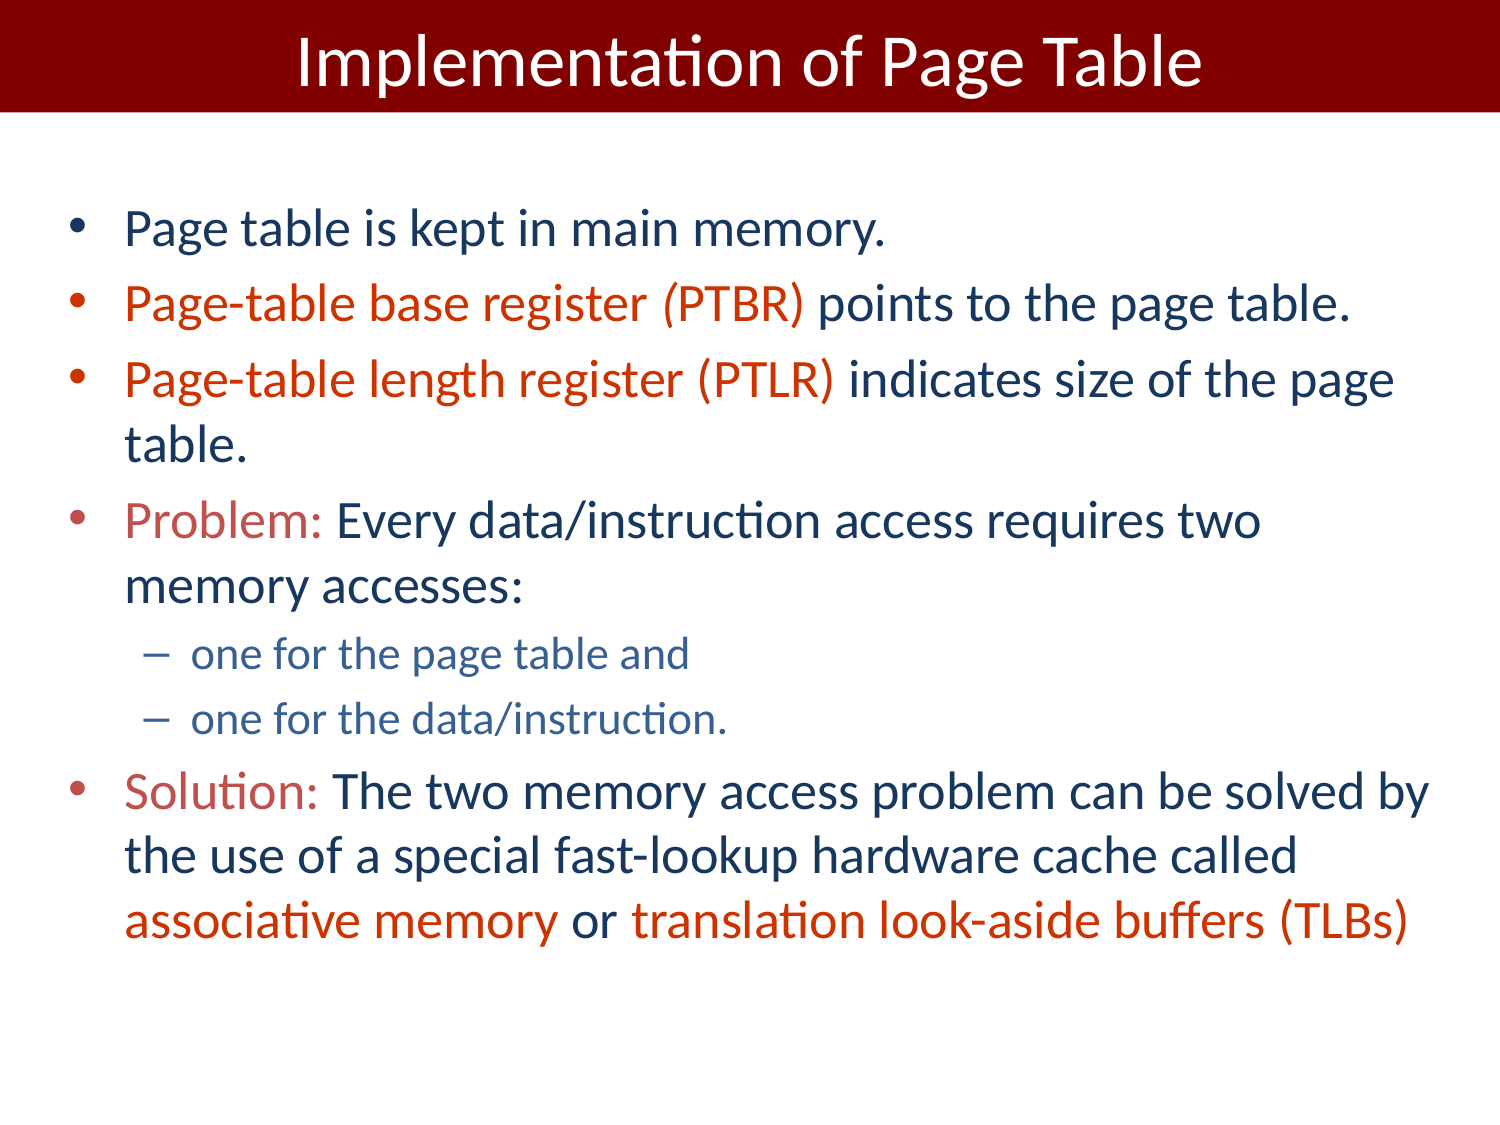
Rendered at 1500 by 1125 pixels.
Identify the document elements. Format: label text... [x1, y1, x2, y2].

title Implementation of Page Table [0, 0, 1500, 113]
list Page table is kept in main memory. Page-table base register (PTBR) points to the page table. Page-table length register (PTLR) indicates size of the page table. Problem: Every data/instruction access requires two memory accesses: one for the page table and one for the data/instruction. Solution: The two memory access problem can be solved by the use of a special fast-lookup hardware cache called associative memory or translation look-aside buffers (TLBs) [53, 184, 1448, 1009]
